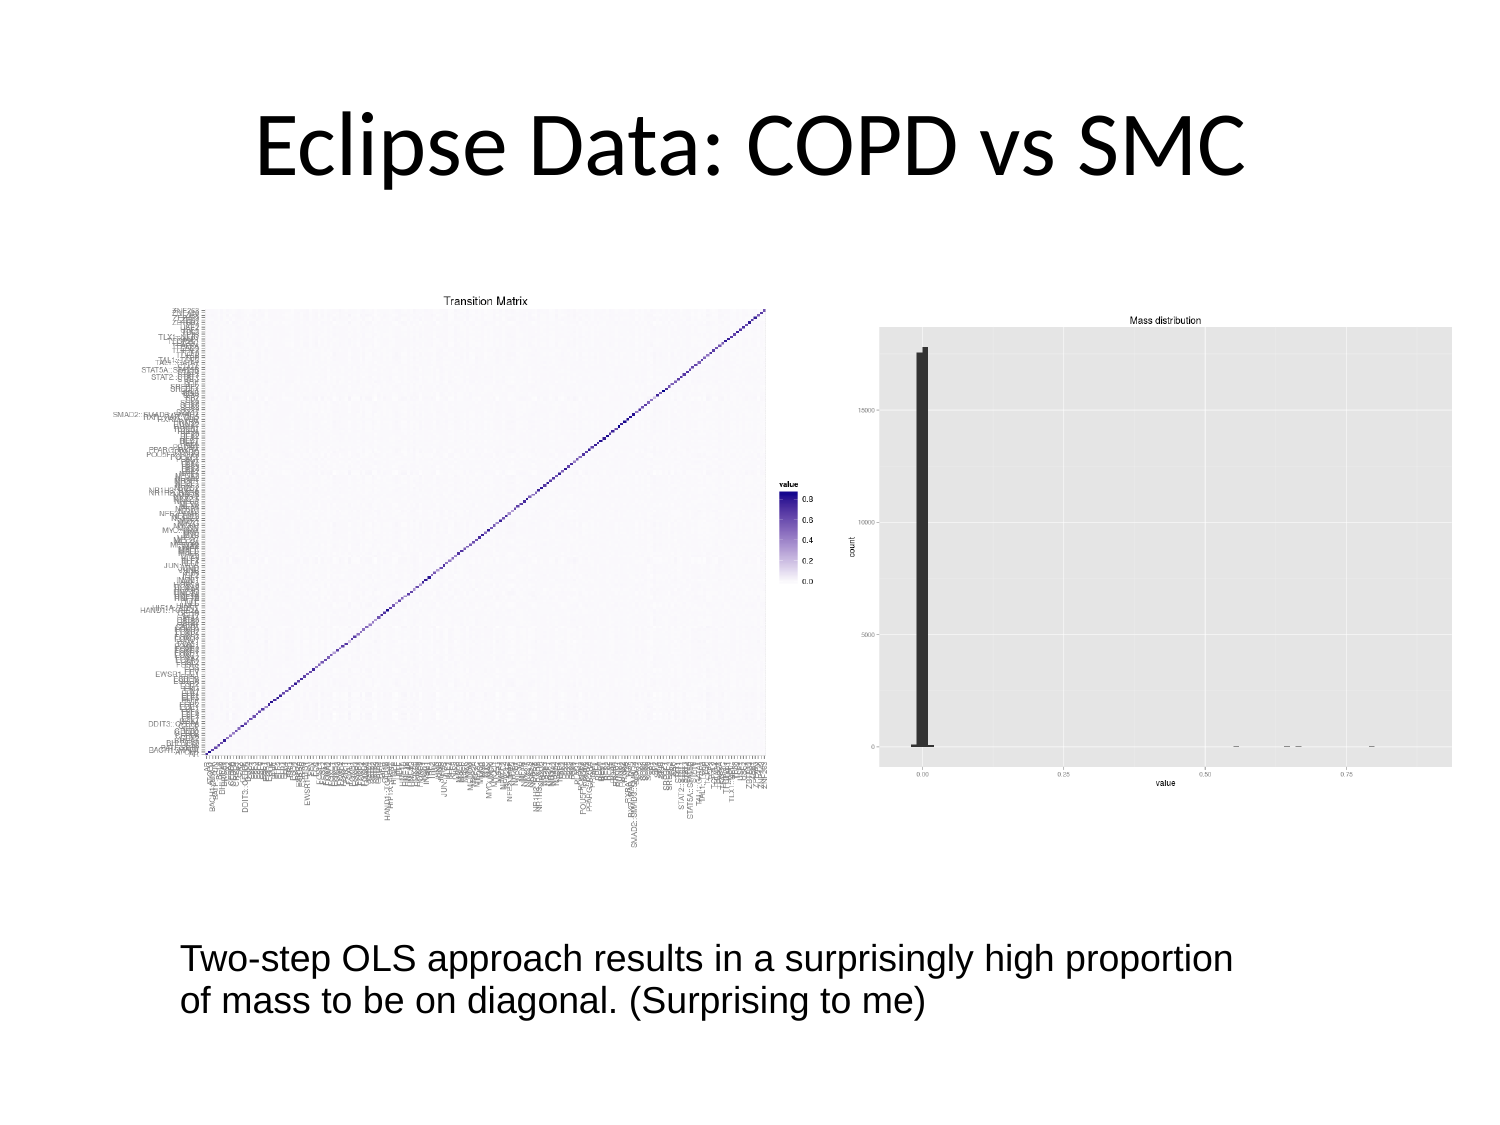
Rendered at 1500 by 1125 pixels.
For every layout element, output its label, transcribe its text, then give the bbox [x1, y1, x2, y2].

title Eclipse Data: COPD vs SMC [76, 45, 1427, 233]
picture [90, 277, 1464, 871]
text_box Two-step OLS approach results in a surprisingly high proportion of mass to be on diagonal. (Surprising to me) [165, 930, 1333, 1054]
